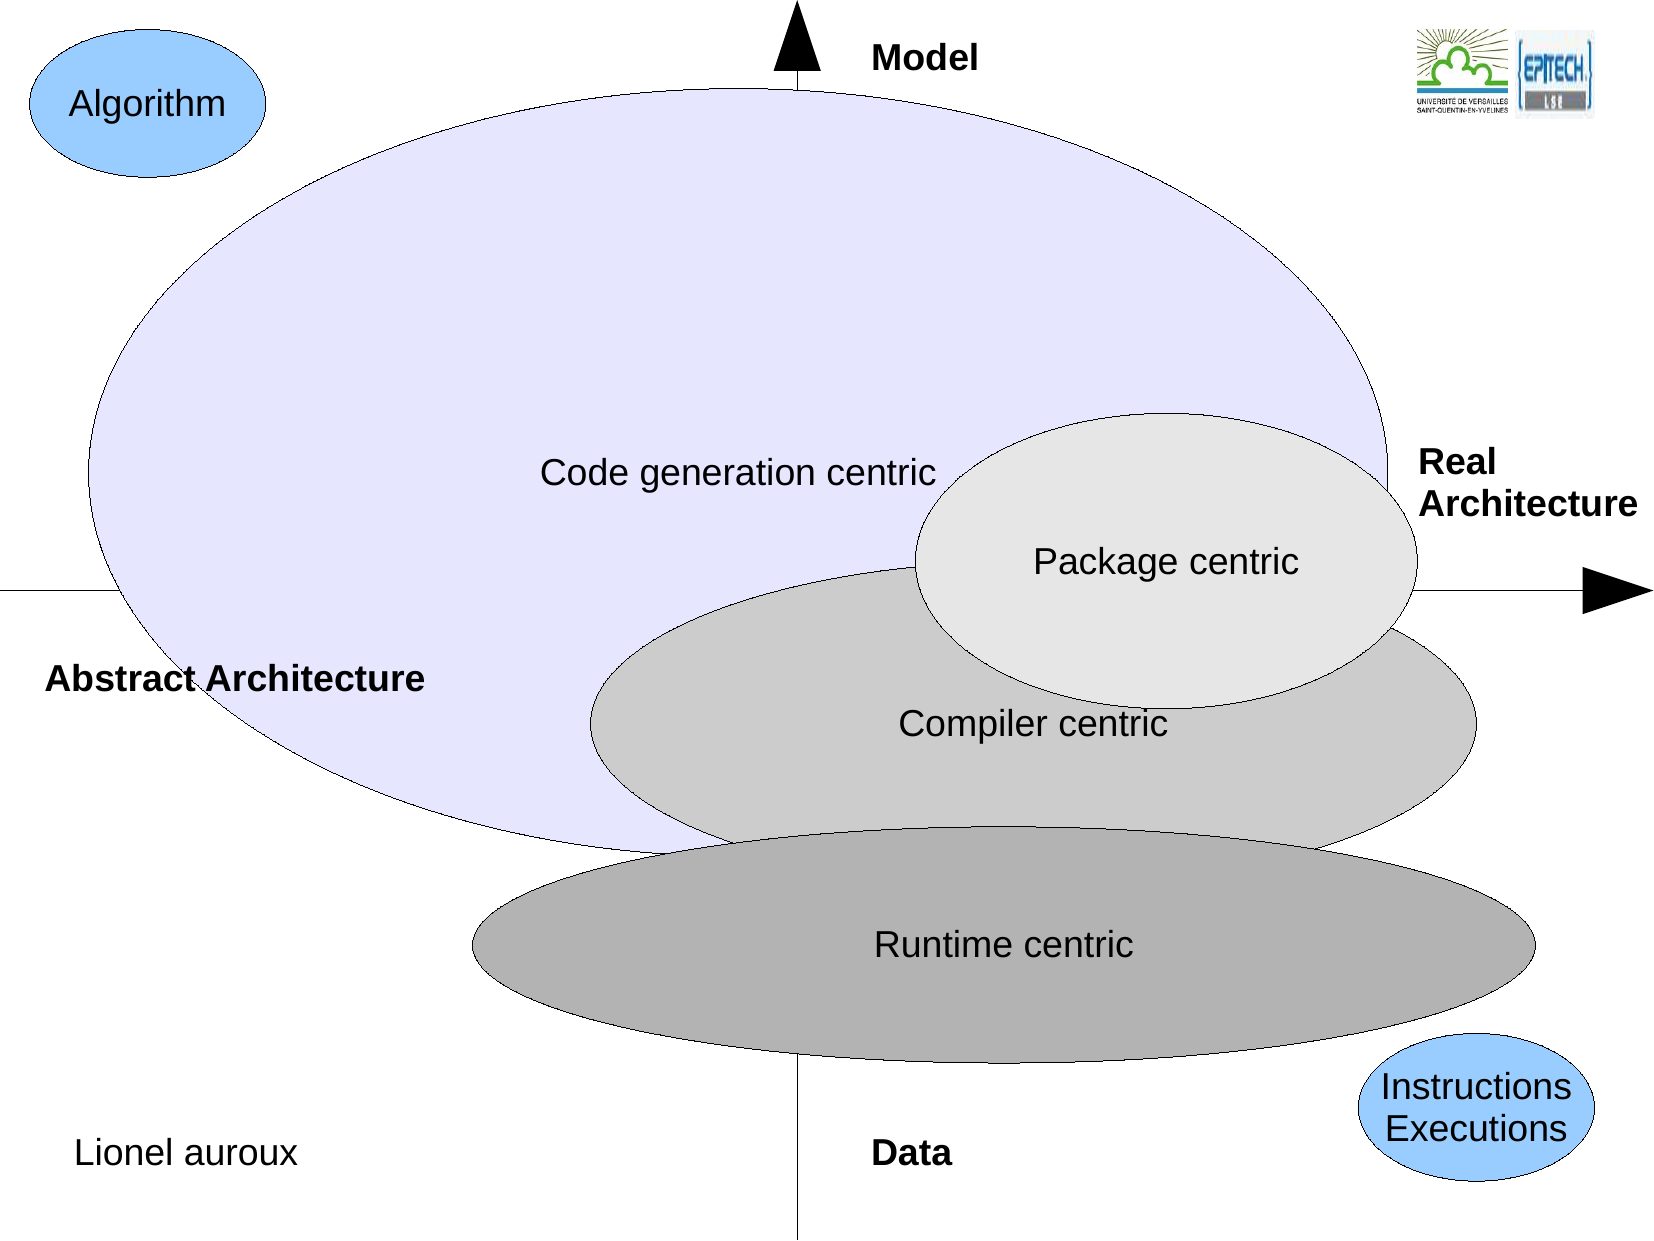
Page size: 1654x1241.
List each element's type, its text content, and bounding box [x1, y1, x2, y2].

text_box Abstract Architecture [29, 649, 441, 707]
text_box Data [856, 1124, 967, 1182]
text_box Package centric [915, 413, 1418, 709]
picture [1515, 30, 1595, 119]
picture [1417, 29, 1508, 113]
text_box Algorithm [29, 29, 266, 178]
text_box Model [856, 29, 995, 87]
text_box Lionel auroux [59, 1124, 313, 1182]
text_box Instructions Executions [1358, 1033, 1595, 1182]
text_box Code generation centric [88, 88, 1388, 854]
text_box Runtime centric [472, 826, 1536, 1064]
text_box Compiler centric [590, 566, 1477, 849]
text_box Real Architecture [1403, 432, 1654, 532]
